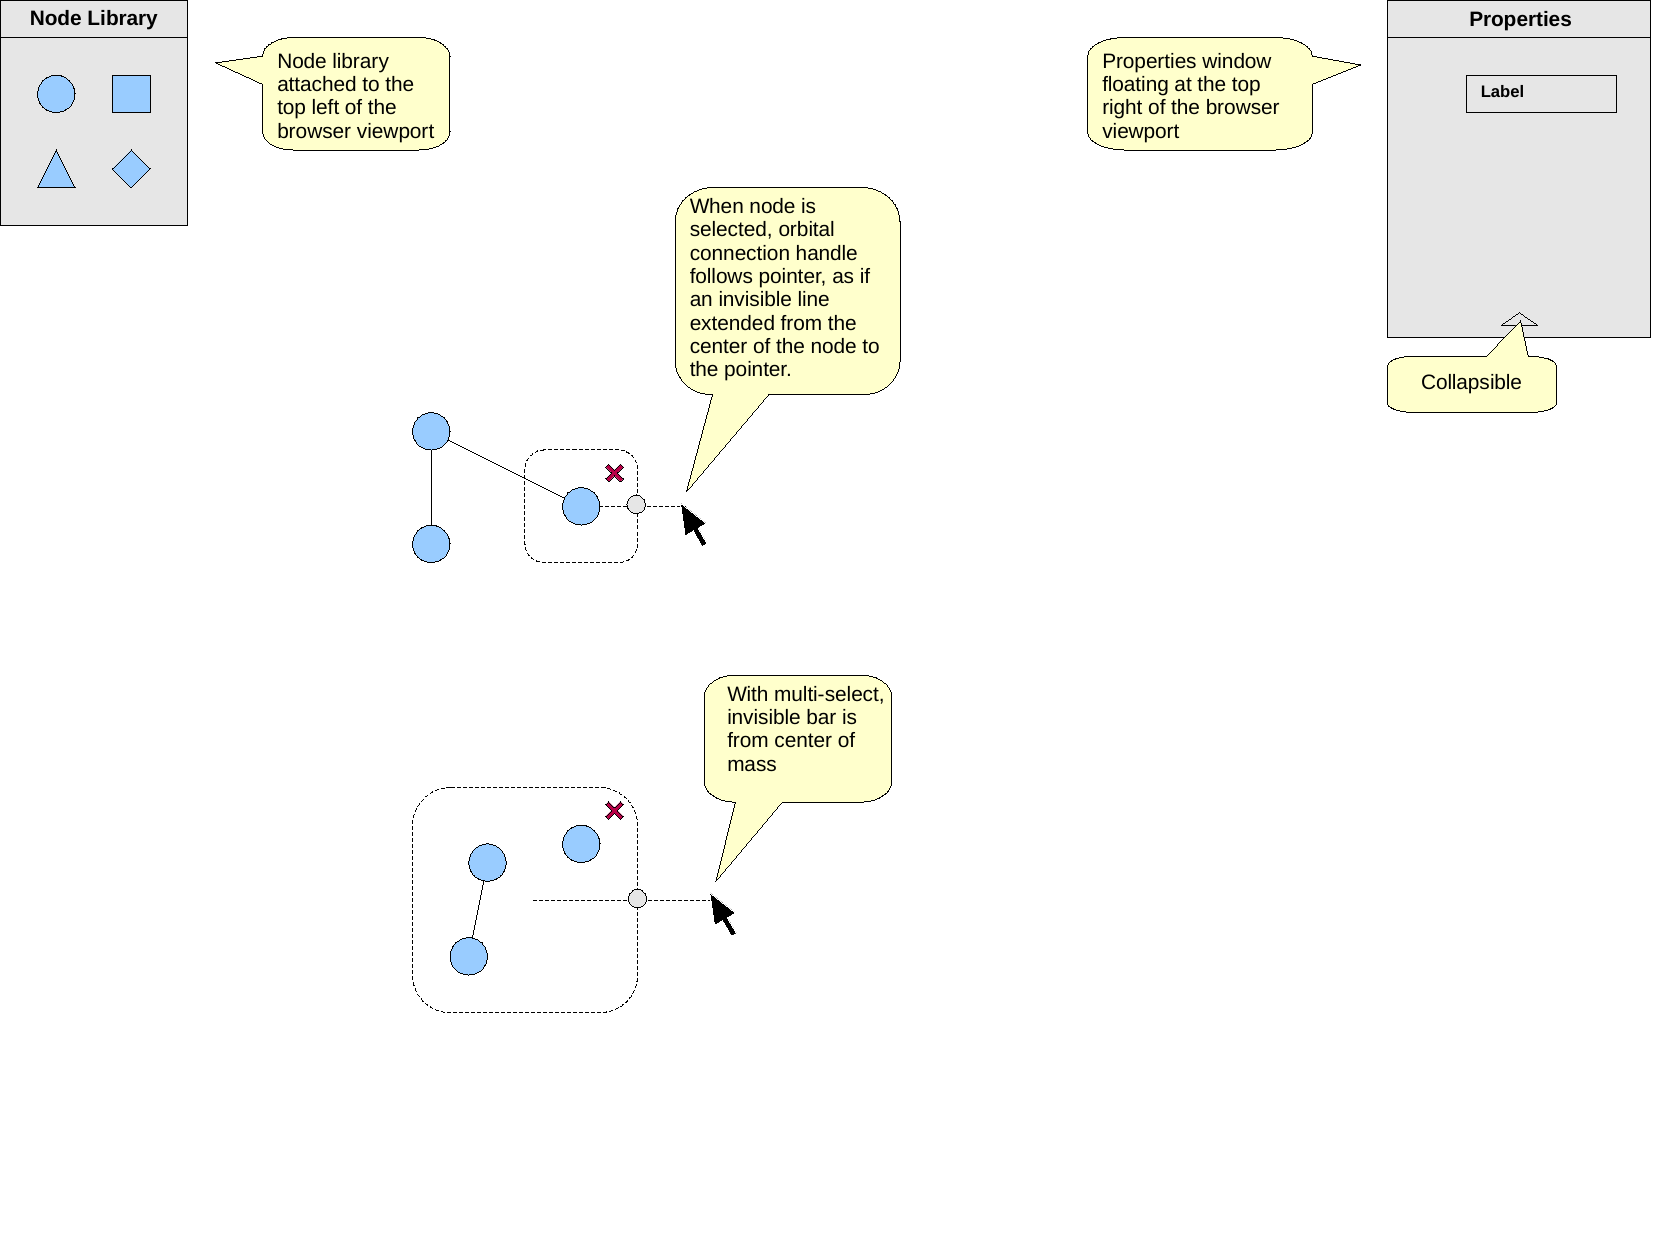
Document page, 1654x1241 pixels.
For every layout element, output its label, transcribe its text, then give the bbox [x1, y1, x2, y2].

text_box [412, 412, 451, 451]
text_box Node Library [0, 0, 188, 38]
text_box [215, 56, 262, 84]
text_box [605, 801, 624, 820]
text_box Label [1466, 75, 1542, 109]
text_box [680, 502, 708, 547]
text_box Collapsible [1406, 363, 1538, 402]
text_box [562, 825, 601, 863]
text_box [450, 937, 488, 976]
text_box When node is selected, orbital connection handle follows pointer, as if an invisible line extended from the center of the node to the pointer. [675, 187, 901, 413]
text_box [704, 682, 890, 882]
text_box Properties window floating at the top right of the browser viewport [1087, 42, 1313, 151]
text_box With multi-select, invisible bar is from center of mass [712, 675, 901, 789]
text_box [1368, 39, 1651, 451]
text_box [626, 494, 646, 514]
text_box [468, 843, 507, 882]
text_box [1313, 56, 1361, 84]
text_box [412, 525, 451, 563]
text_box [1100, 37, 1300, 42]
text_box [562, 487, 601, 526]
text_box [686, 413, 753, 492]
text_box [1125, 75, 1201, 132]
text_box Properties [1387, 0, 1654, 39]
text_box Node library attached to the top left of the browser viewport [262, 42, 451, 151]
text_box [605, 464, 624, 482]
text_box [628, 889, 647, 908]
text_box [709, 892, 737, 936]
text_box [273, 37, 440, 42]
text_box [0, 38, 188, 226]
